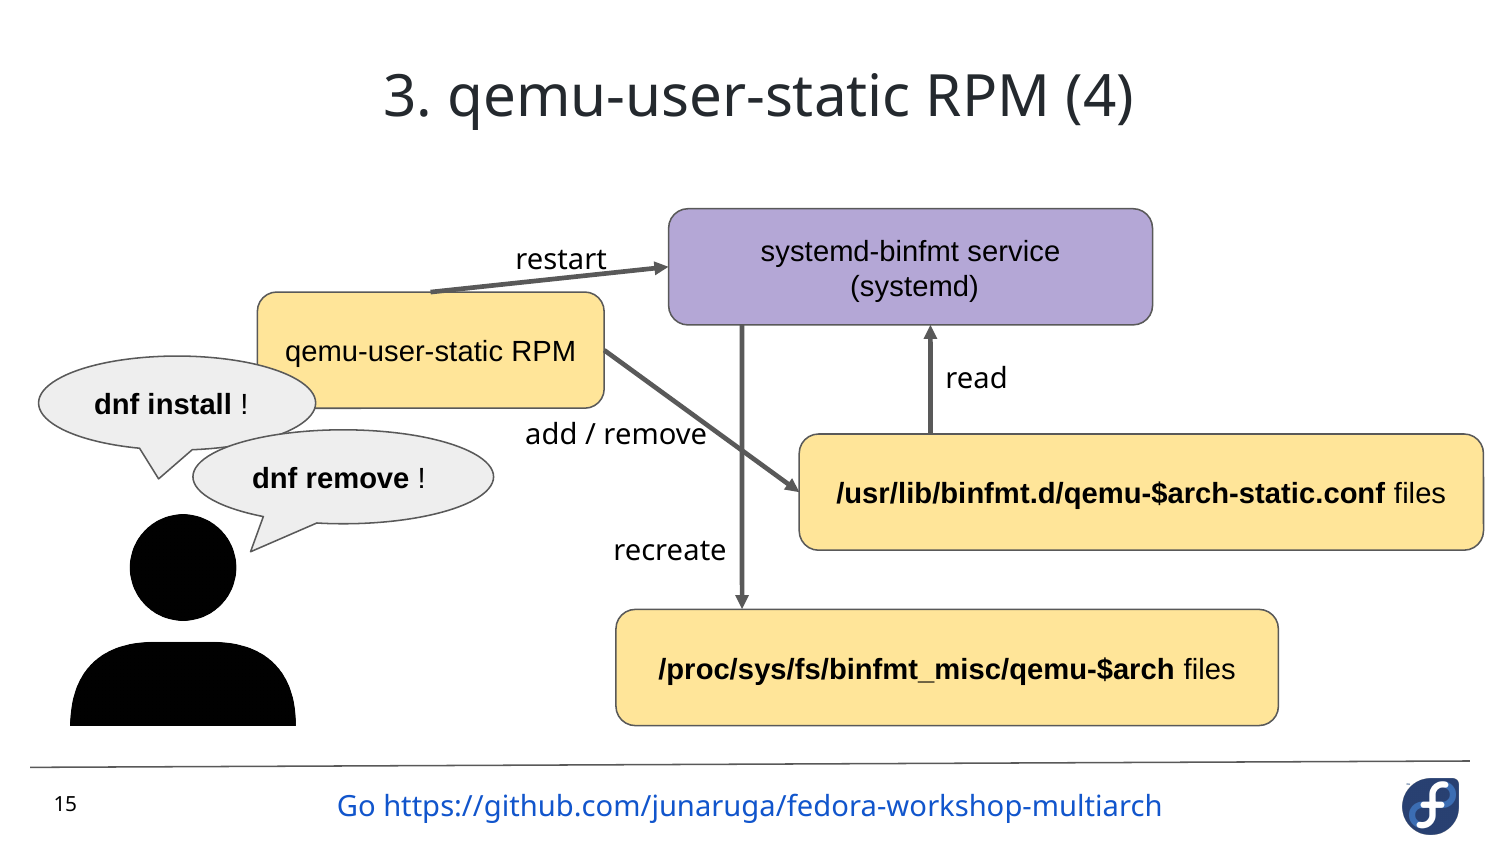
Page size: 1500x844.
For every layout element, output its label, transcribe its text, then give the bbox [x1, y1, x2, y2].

text_box qemu-user-static RPM [257, 292, 605, 409]
text_box recreate [578, 515, 762, 561]
picture [70, 514, 296, 726]
slide_number Go https://github.com/junaruga/fedora-workshop-multiarch [191, 772, 1309, 837]
text_box add / remove [510, 400, 788, 446]
picture [1402, 778, 1459, 835]
text_box dnf install ! [38, 356, 316, 479]
text_box /proc/sys/fs/binfmt_misc/qemu-$arch files [615, 609, 1279, 726]
text_box dnf remove ! [192, 429, 494, 552]
text_box restart [479, 225, 643, 271]
text_box /usr/lib/binfmt.d/qemu-$arch-static.conf files [799, 433, 1484, 551]
text_box read [930, 344, 1077, 390]
text_box systemd-binfmt service (systemd) [668, 208, 1153, 325]
slide_number <number> [38, 772, 104, 837]
title 3. qemu-user-static RPM (4) [30, 43, 1488, 138]
